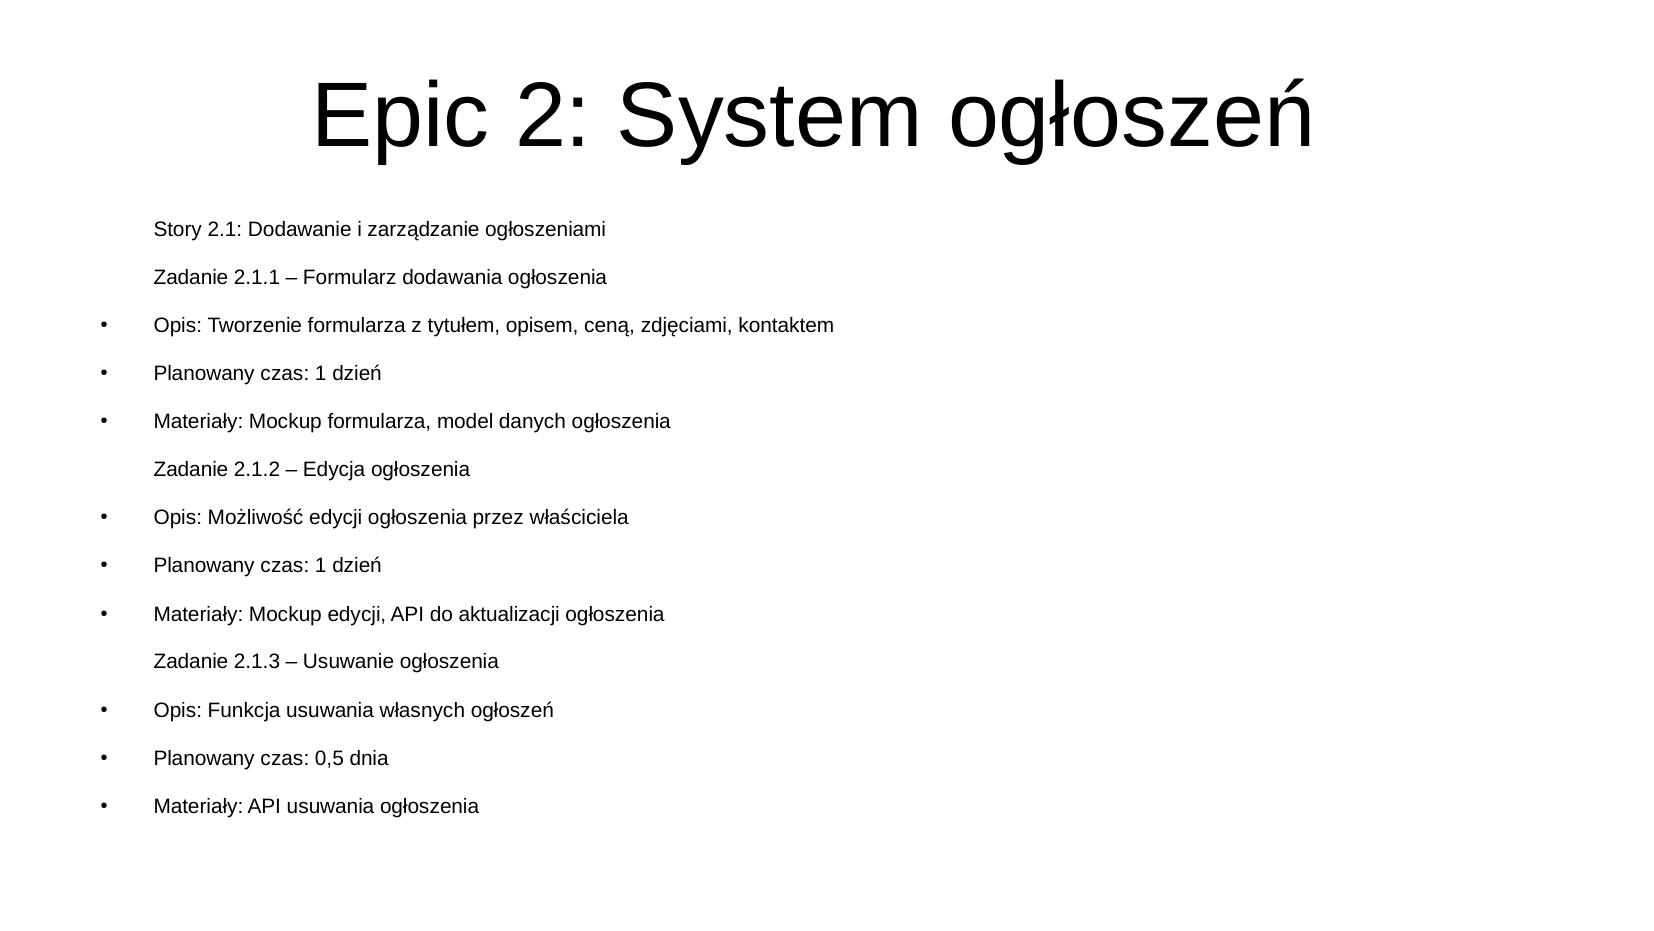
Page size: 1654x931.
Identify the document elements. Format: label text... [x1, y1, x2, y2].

title Epic 2: System ogłoszeń [82, 37, 1571, 193]
list Story 2.1: Dodawanie i zarządzanie ogłoszeniami Zadanie 2.1.1 – Formularz dodawania ogłoszenia Opis: Tworzenie formularza z tytułem, opisem, ceną, zdjęciami, kontaktem Planowany czas: 1 dzień Materiały: Mockup formularza, model danych ogłoszenia Zadanie 2.1.2 – Edycja ogłoszenia Opis: Możliwość edycji ogłoszenia przez właściciela Planowany czas: 1 dzień Materiały: Mockup edycji, API do aktualizacji ogłoszenia Zadanie 2.1.3 – Usuwanie ogłoszenia Opis: Funkcja usuwania własnych ogłoszeń Planowany czas: 0,5 dnia Materiały: API usuwania ogłoszenia [82, 217, 1571, 916]
